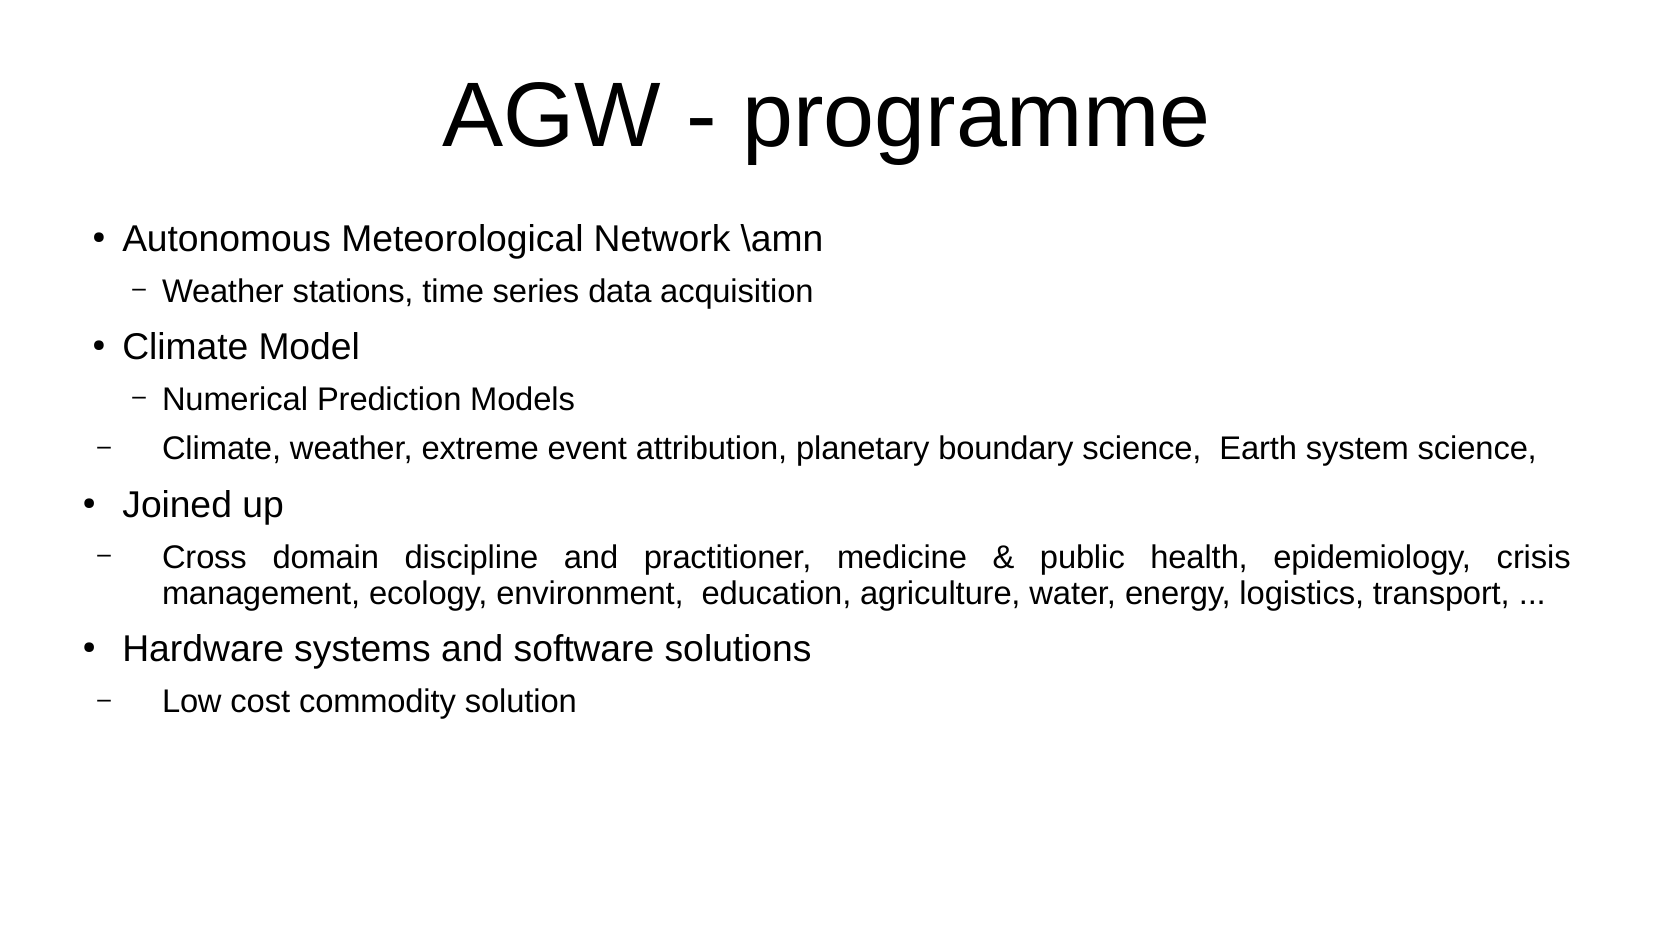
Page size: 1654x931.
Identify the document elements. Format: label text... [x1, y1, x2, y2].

title AGW - programme [82, 37, 1571, 193]
list Autonomous Meteorological Network \amn Weather stations, time series data acquisition Climate Model Numerical Prediction Models Climate, weather, extreme event attribution, planetary boundary science, Earth system science, Joined up Cross domain discipline and practitioner, medicine & public health, epidemiology, crisis management, ecology, environment, education, agriculture, water, energy, logistics, transport, ... Hardware systems and software solutions Low cost commodity solution [82, 217, 1571, 758]
